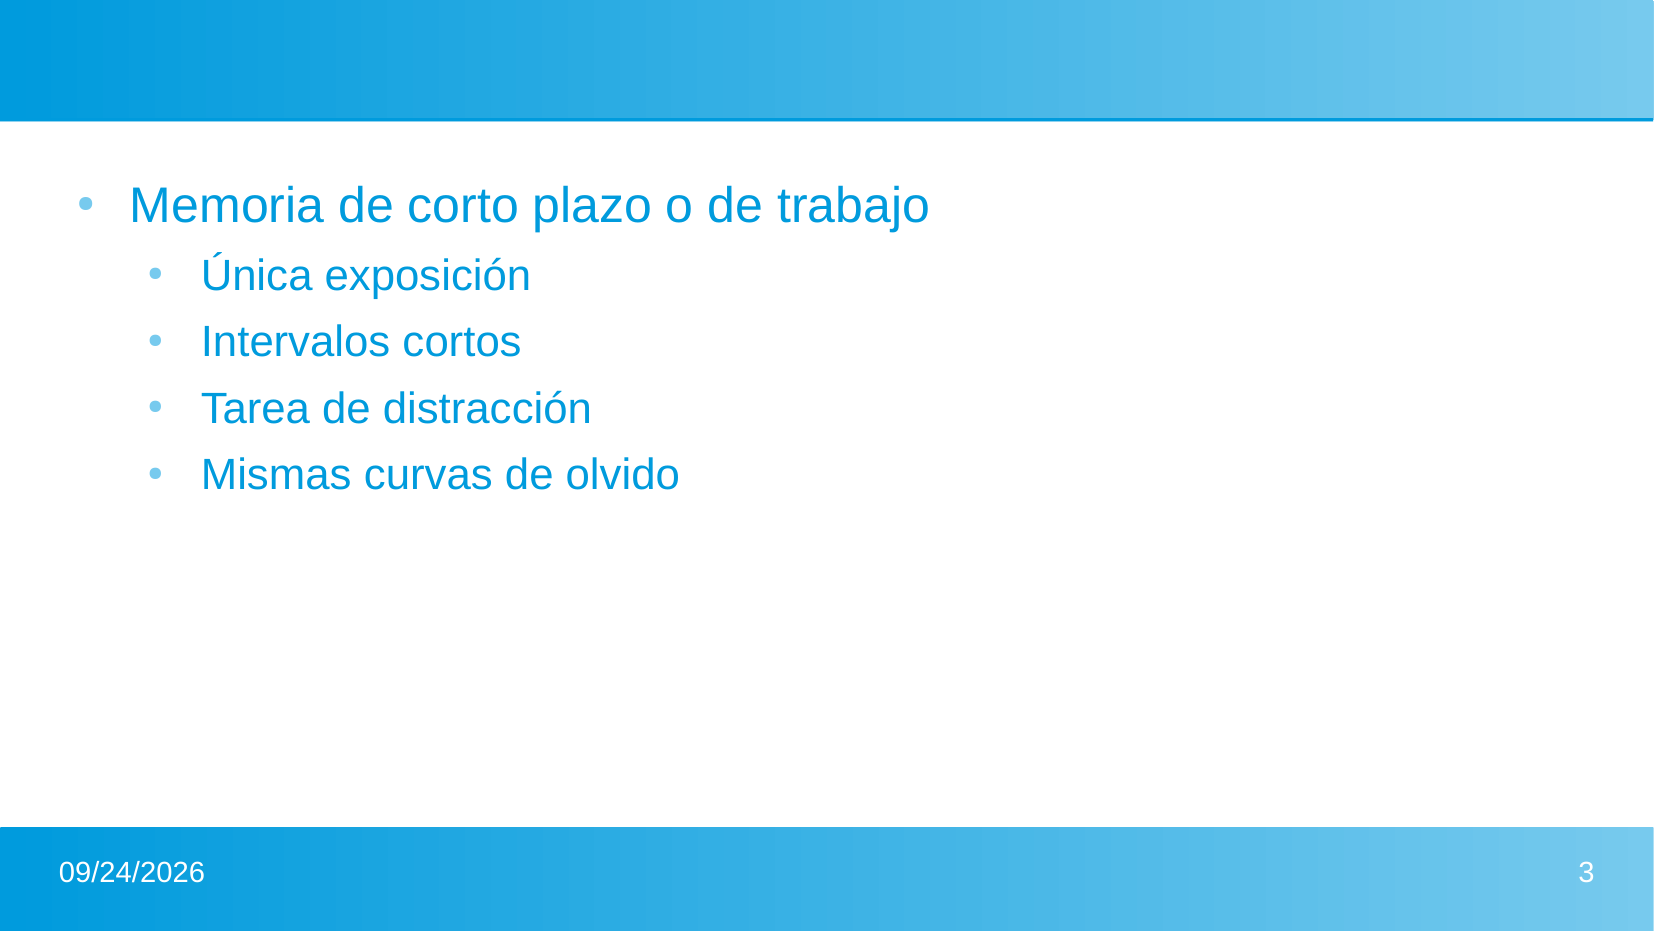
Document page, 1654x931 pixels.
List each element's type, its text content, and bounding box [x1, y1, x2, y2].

list Memoria de corto plazo o de trabajo Única exposición Intervalos cortos Tarea de distracción Mismas curvas de olvido [59, 177, 1595, 768]
